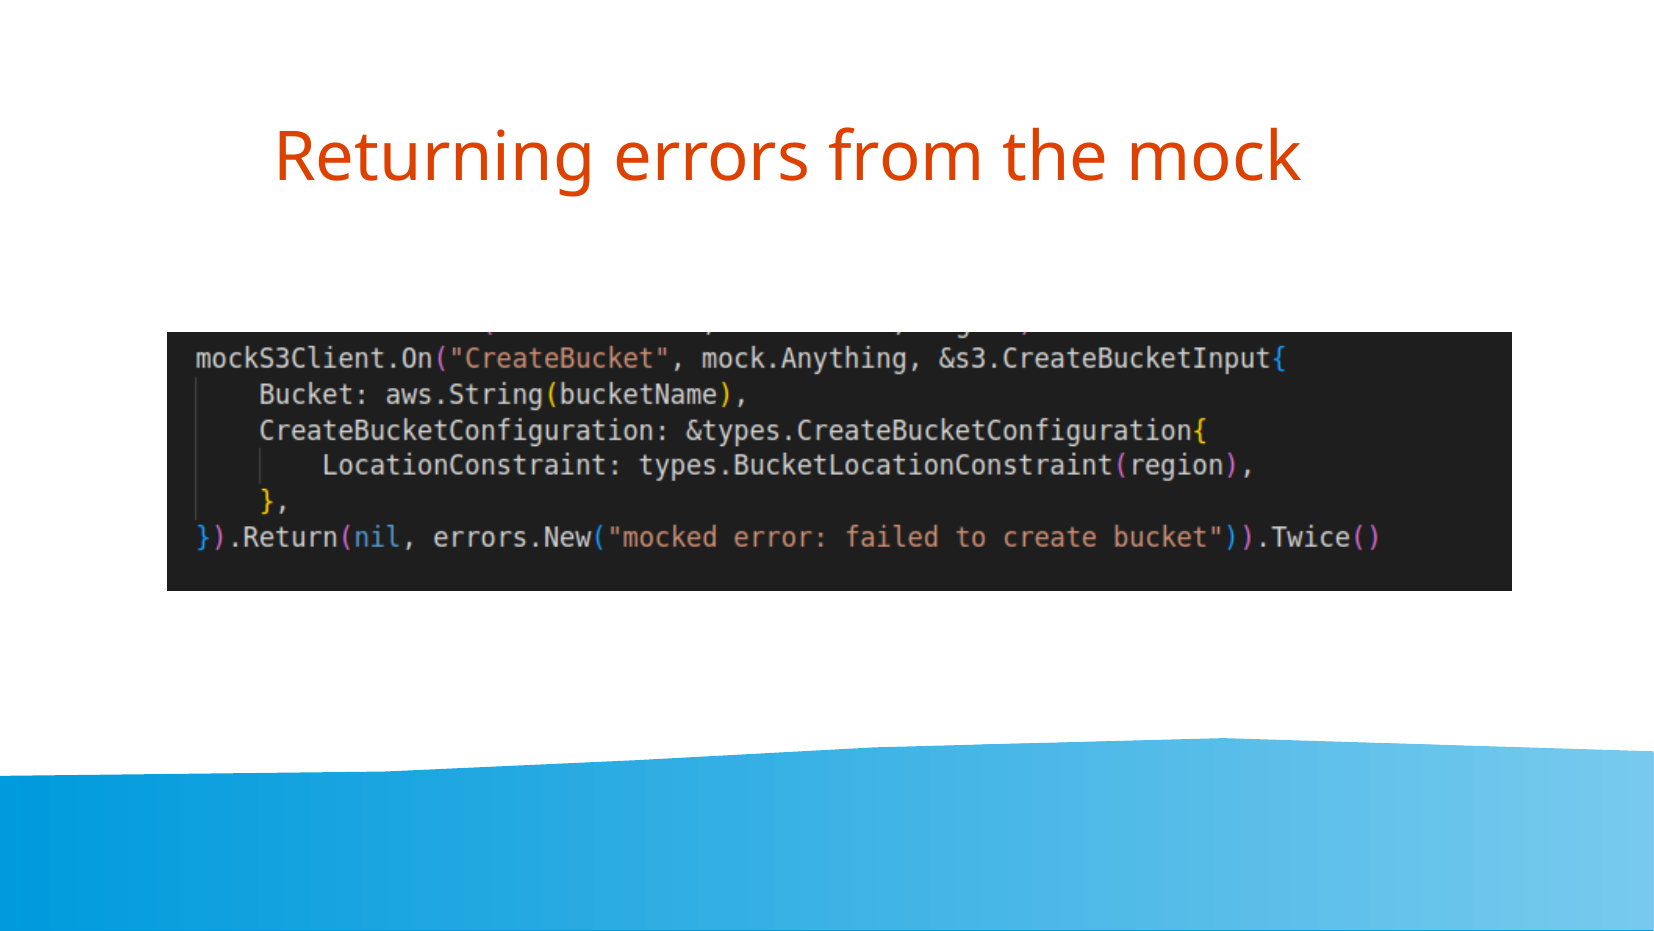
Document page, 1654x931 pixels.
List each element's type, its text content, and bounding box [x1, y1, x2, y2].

title Returning errors from the mock [49, 97, 1527, 210]
picture [167, 332, 1512, 591]
